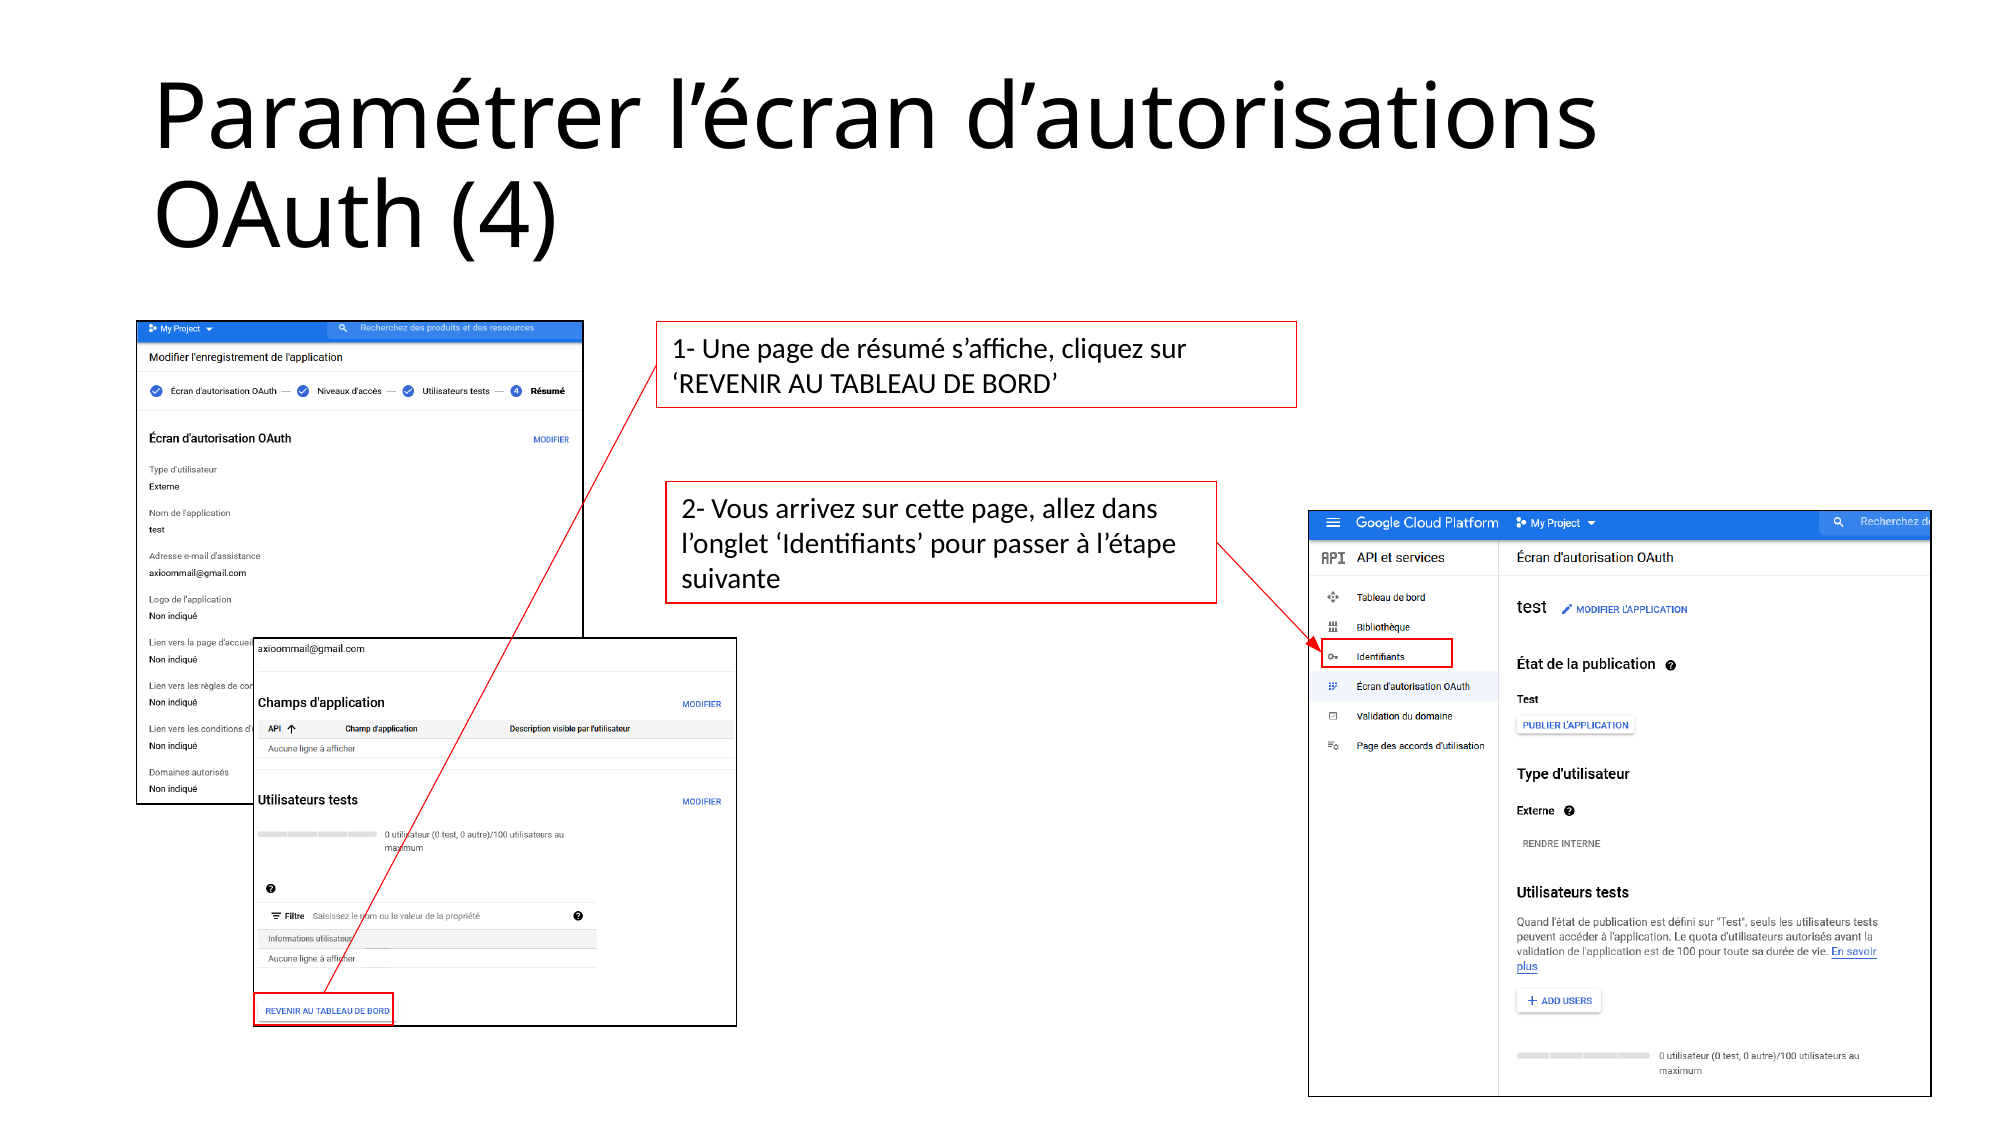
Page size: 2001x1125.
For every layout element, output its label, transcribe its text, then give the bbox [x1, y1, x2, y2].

text_box 2- Vous arrivez sur cette page, allez dans l’onglet ‘Identifiants’ pour passer à l’étape suivante [666, 481, 1217, 603]
picture [1323, 640, 1451, 666]
picture [1309, 511, 1930, 1096]
picture [255, 994, 392, 1024]
picture [514, 507, 583, 637]
picture [326, 638, 736, 1026]
picture [254, 638, 510, 992]
picture [137, 321, 583, 804]
title Paramétrer l’écran d’autorisations OAuth (4) [137, 59, 1863, 278]
text_box 1- Une page de résumé s’affiche, cliquez sur ‘REVENIR AU TABLEAU DE BORD’ [656, 321, 1297, 408]
